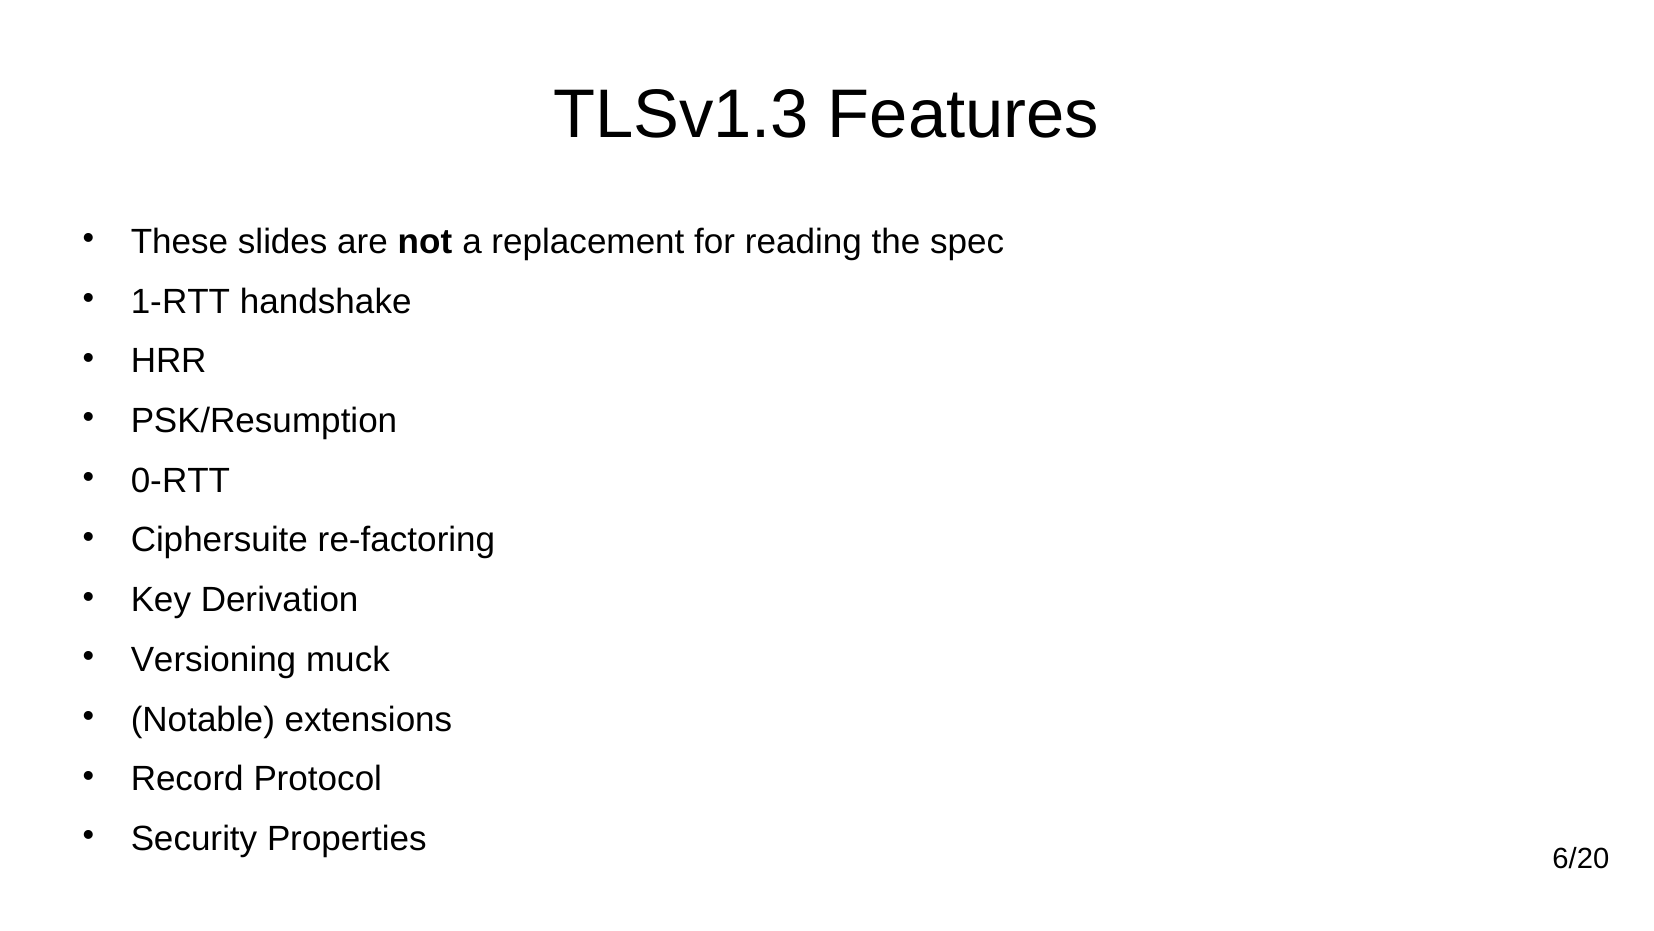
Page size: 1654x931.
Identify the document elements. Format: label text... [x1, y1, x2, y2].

list These slides are not a replacement for reading the spec 1-RTT handshake HRR PSK/Resumption 0-RTT Ciphersuite re-factoring Key Derivation Versioning muck (Notable) extensions Record Protocol Security Properties [82, 217, 1571, 864]
title TLSv1.3 Features [82, 37, 1571, 193]
